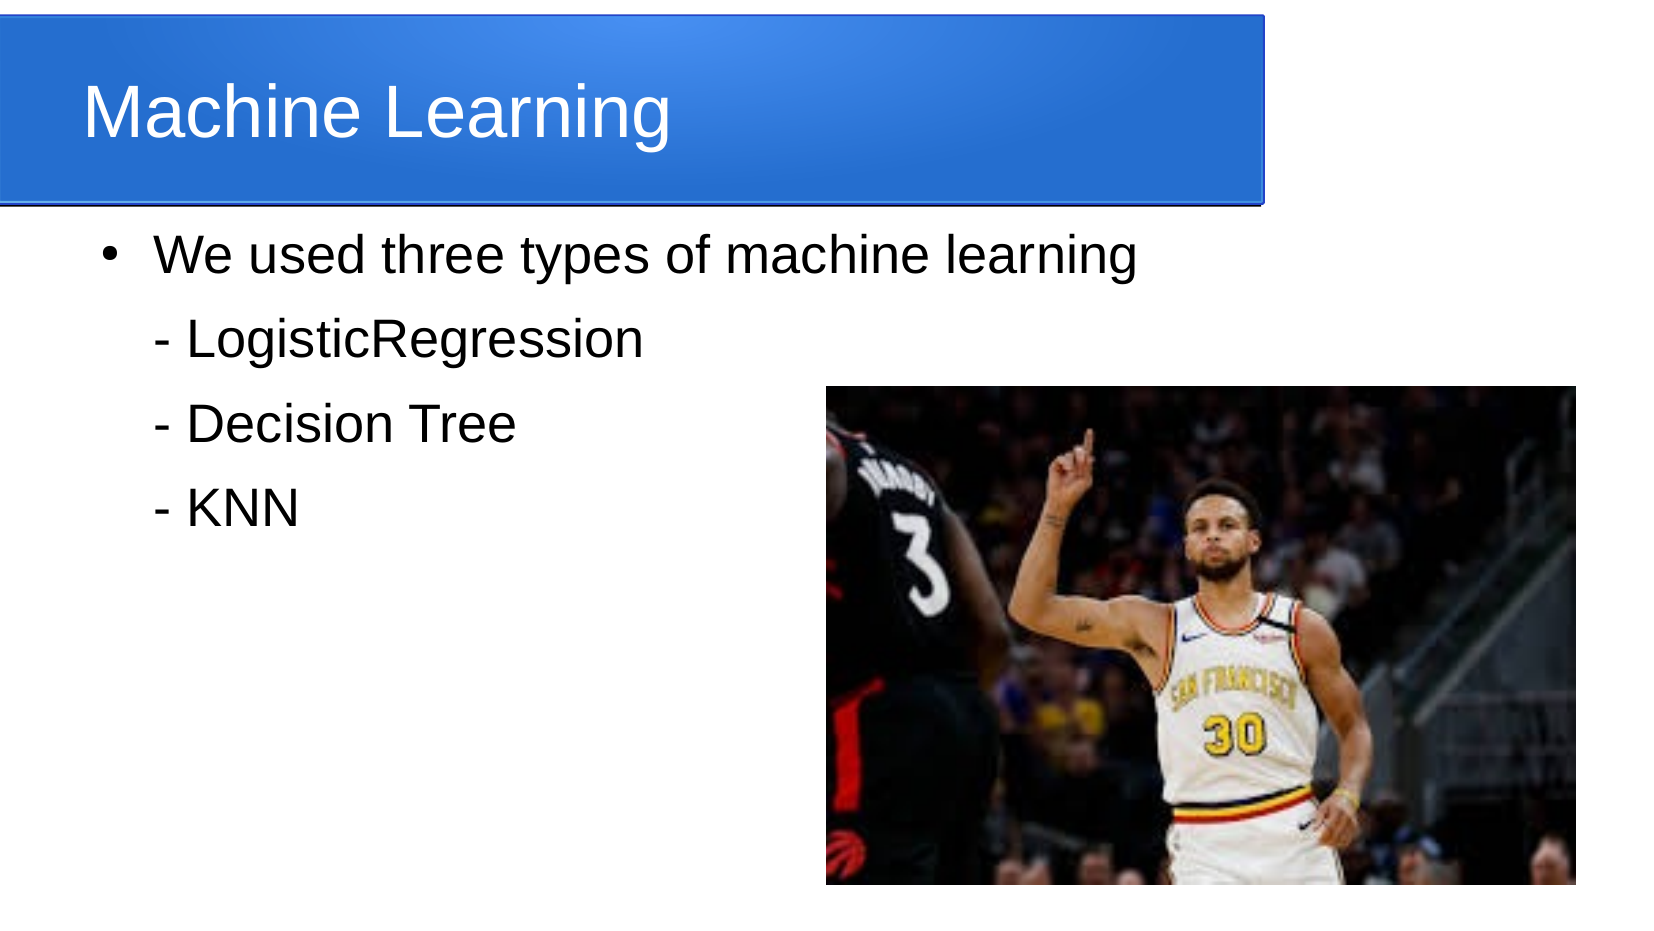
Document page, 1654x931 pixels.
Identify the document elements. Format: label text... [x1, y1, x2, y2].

title Machine Learning [82, 35, 1235, 189]
list We used three types of machine learning - LogisticRegression - Decision Tree - KNN [82, 224, 1571, 764]
picture [826, 386, 1576, 886]
